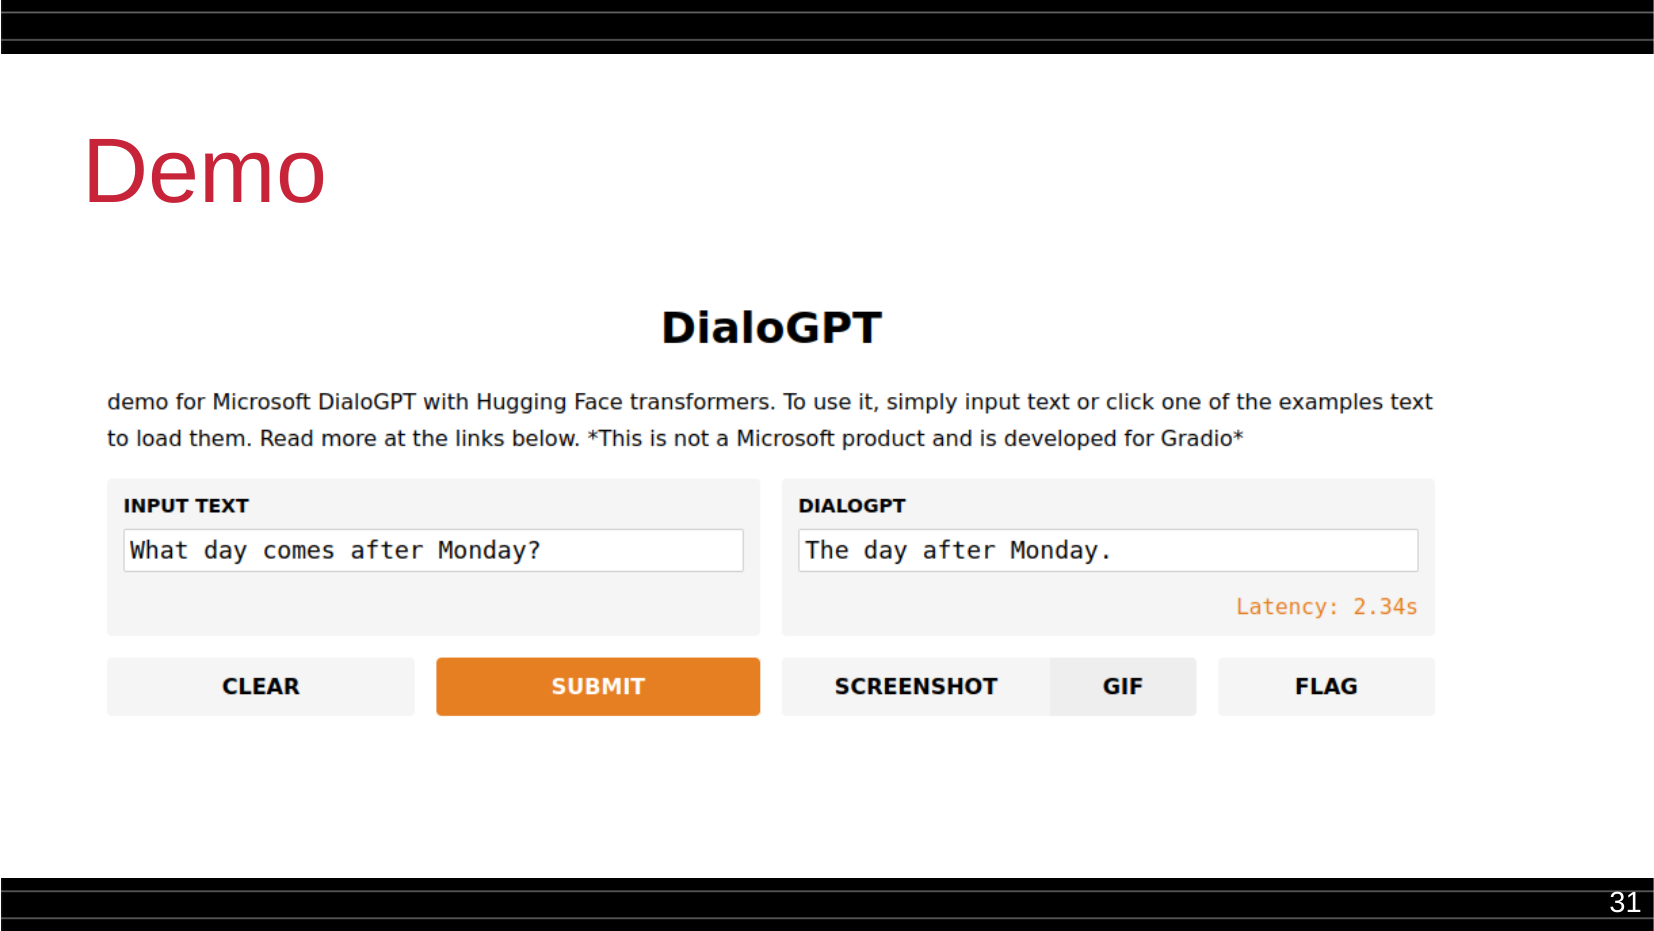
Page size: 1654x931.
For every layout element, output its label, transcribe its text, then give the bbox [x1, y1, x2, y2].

picture [45, 278, 1549, 751]
title Demo [82, 92, 1571, 249]
picture [1, 0, 1654, 54]
picture [1, 878, 1654, 931]
